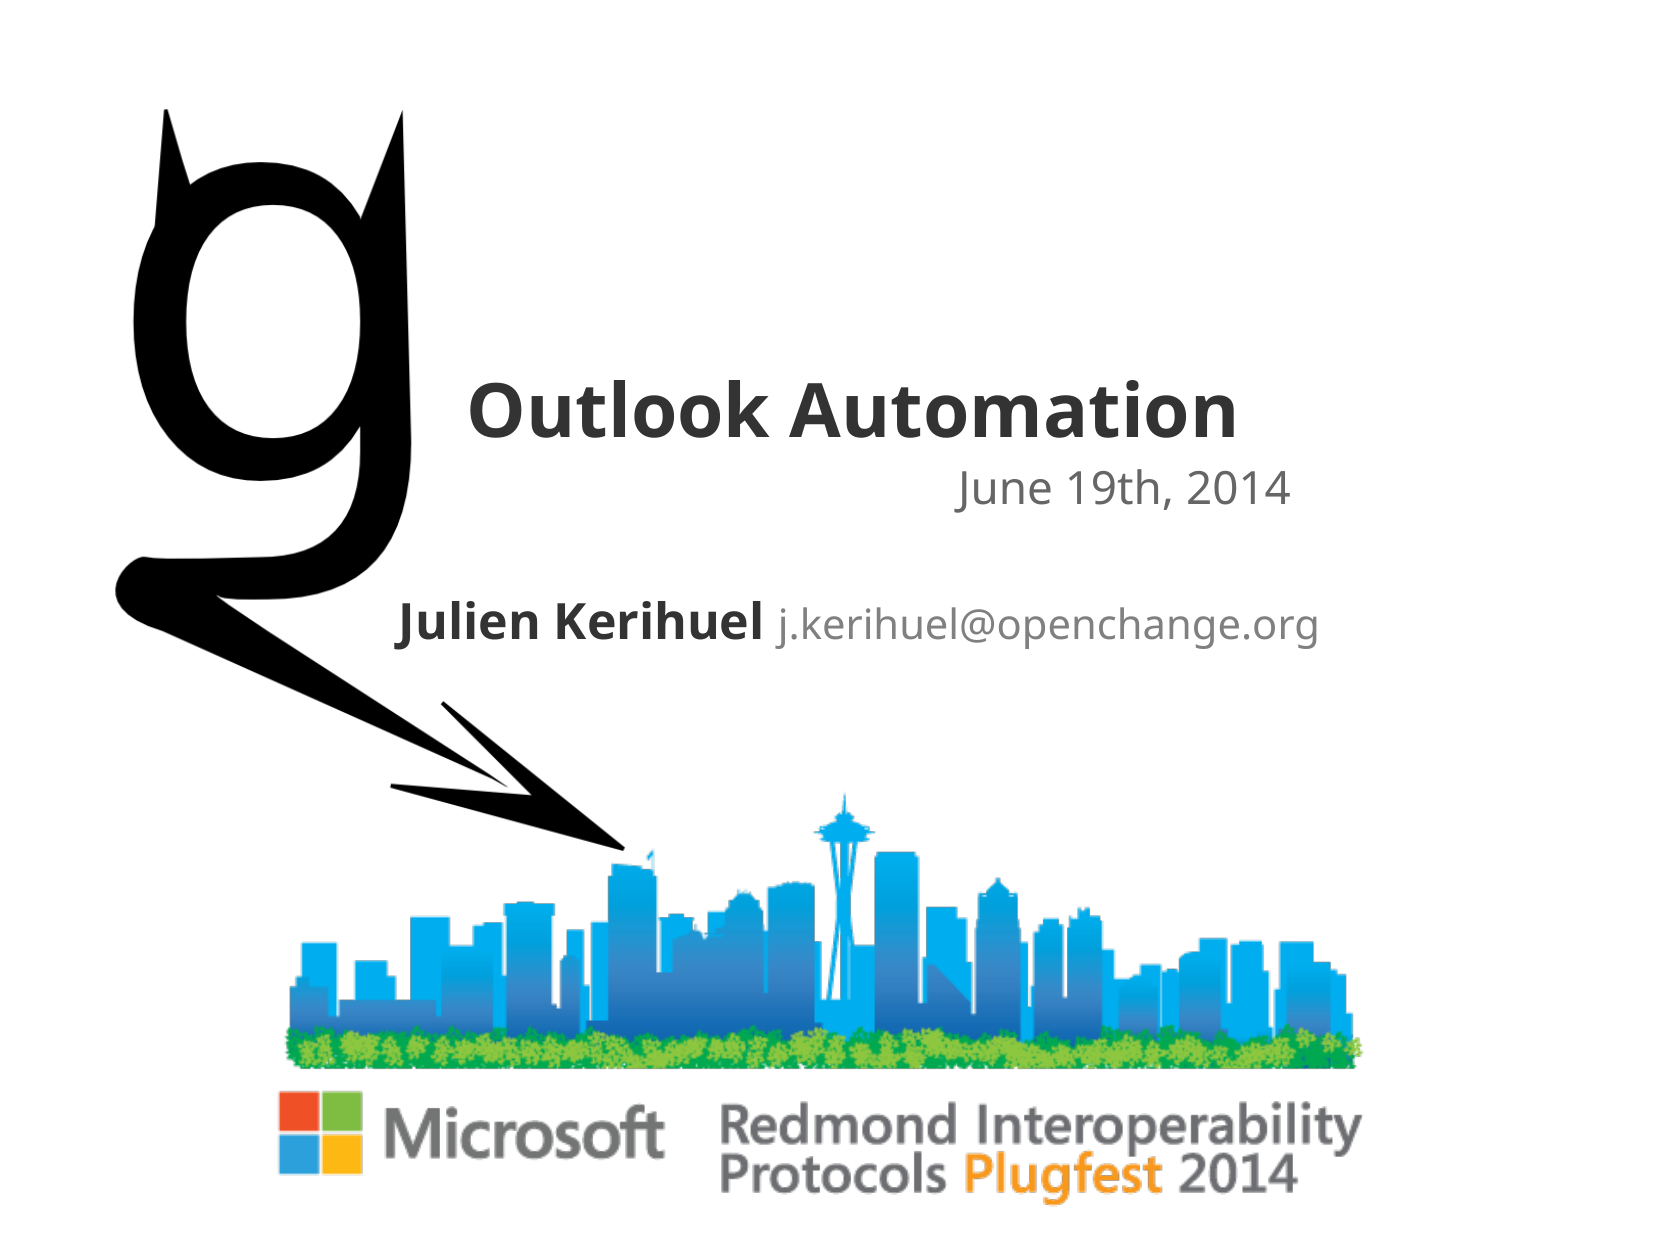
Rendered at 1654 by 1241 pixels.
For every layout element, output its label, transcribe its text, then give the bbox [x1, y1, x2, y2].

list Julien Kerihuel j.kerihuel@openchange.org [351, 590, 1321, 721]
picture [0, 108, 1649, 1217]
list June 19th, 2014 [958, 455, 1589, 667]
title Outlook Automation [466, 228, 1653, 589]
